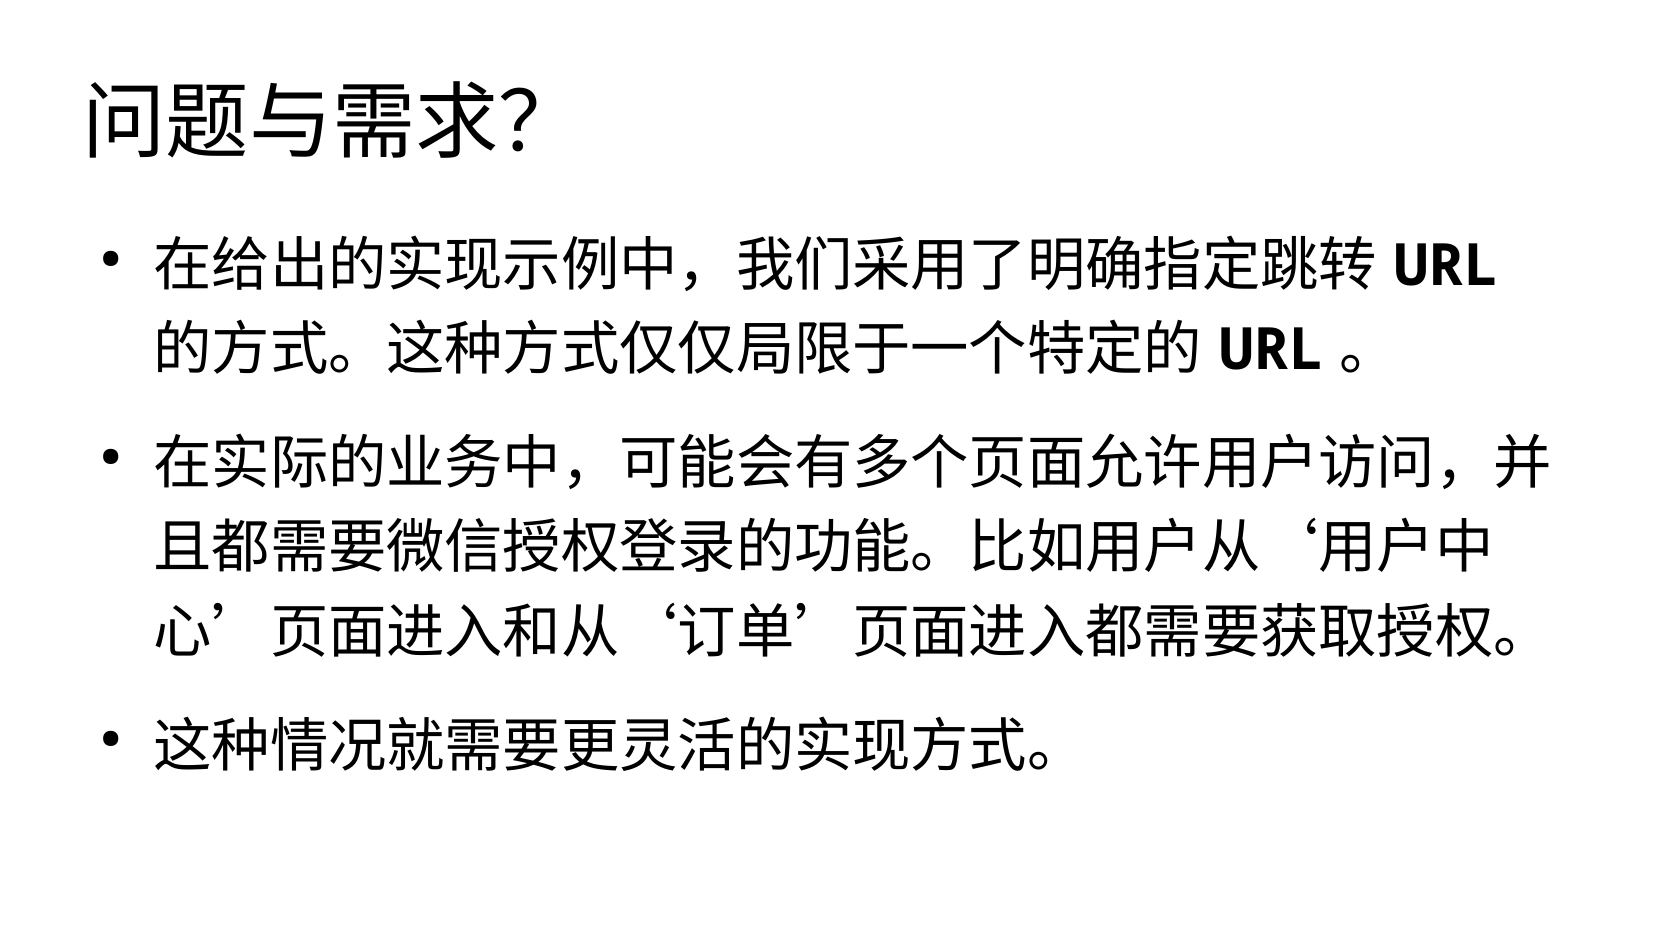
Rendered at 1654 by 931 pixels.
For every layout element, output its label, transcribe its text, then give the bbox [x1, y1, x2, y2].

list 在给出的实现示例中，我们采用了明确指定跳转URL的方式。这种方式仅仅局限于一个特定的URL。 在实际的业务中，可能会有多个页面允许用户访问，并且都需要微信授权登录的功能。比如用户从‘用户中心’页面进入和从‘订单’页面进入都需要获取授权。 这种情况就需要更灵活的实现方式。 [82, 217, 1571, 848]
title 问题与需求？ [82, 37, 1571, 193]
